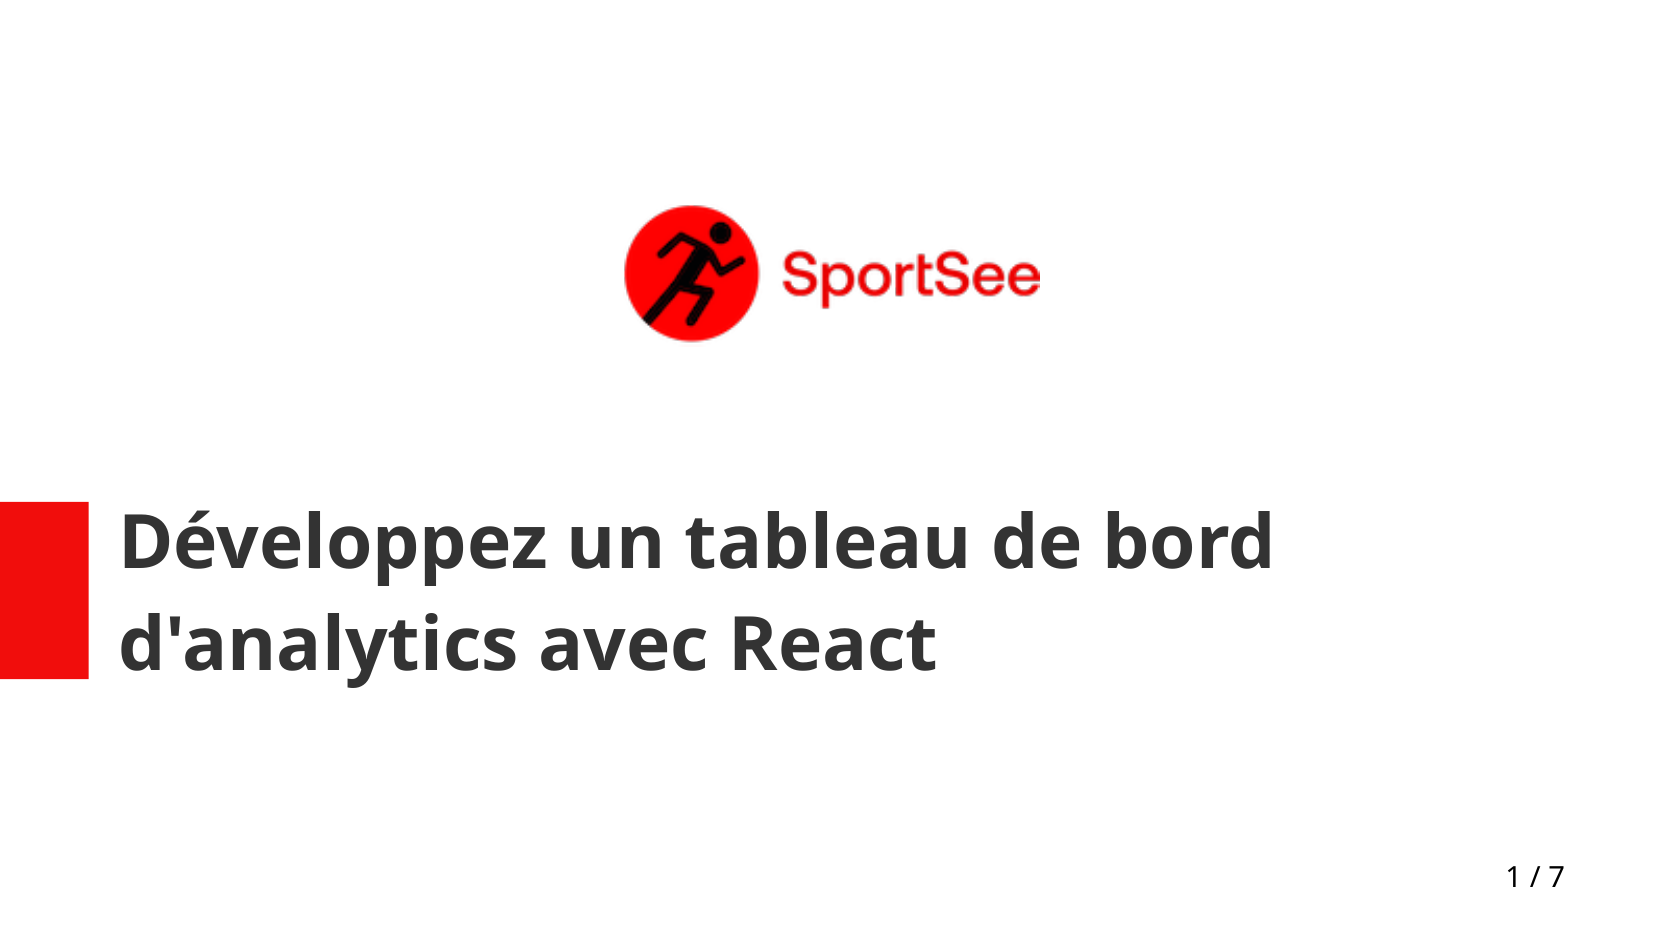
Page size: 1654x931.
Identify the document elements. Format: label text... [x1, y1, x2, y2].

picture [623, 204, 1040, 347]
title Développez un tableau de bord d'analytics avec React [118, 488, 1536, 693]
